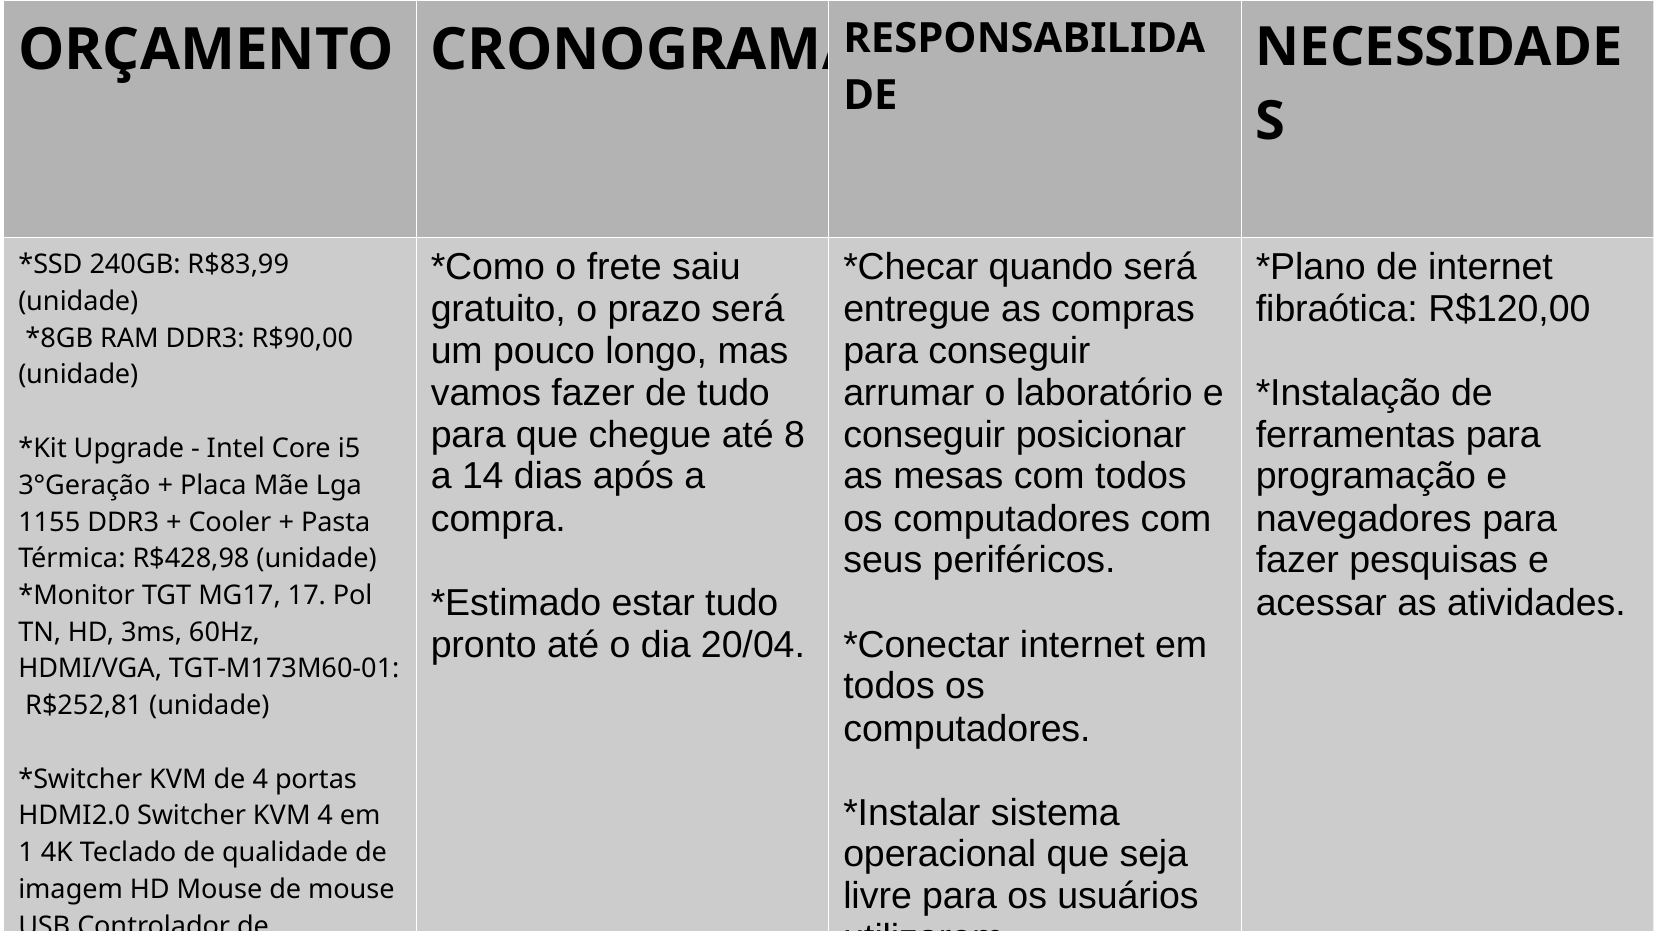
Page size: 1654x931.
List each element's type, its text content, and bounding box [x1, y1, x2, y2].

table_cell *Checar quando será entregue as compras para conseguir arrumar o laboratório e conseguir posicionar as mesas com todos os computadores com seus periféricos. *Conectar internet em todos os computadores. *Instalar sistema operacional que seja livre para os usuários utilizarem. [829, 238, 1241, 931]
table_header NECESSIDADES [1242, 1, 1654, 237]
table_cell *Plano de internet fibraótica: R$120,00 *Instalação de ferramentas para programação e navegadores para fazer pesquisas e acessar as atividades. [1242, 238, 1654, 931]
table_cell *SSD 240GB: R$83,99 (unidade) *8GB RAM DDR3: R$90,00 (unidade) *Kit Upgrade - Intel Core i5 3°Geração + Placa Mãe Lga 1155 DDR3 + Cooler + Pasta Térmica: R$428,98 (unidade) *Monitor TGT MG17, 17. Pol TN, HD, 3ms, 60Hz, HDMI/VGA, TGT-M173M60-01: R$252,81 (unidade) *Switcher KVM de 4 portas HDMI2.0 Switcher KVM 4 em 1 4K Teclado de qualidade de imagem HD Mouse de mouse USB Controlador de sincronização: R$367,99(unidade) *Kit Essential Teclado e Mouse USB2.0: R$52,90 (unidade) *Webcam Gamer Maeve 1080P - AC340 Warrior: R$87,83 (unidade) *Escrivaninha para Escritório, Nova Mobile, B23 – Branco: R$194,31 *Frete Grátis Valor total: R$11.511,62 [4, 238, 416, 931]
table_header RESPONSABILIDADE [829, 1, 1241, 237]
table_cell *Como o frete saiu gratuito, o prazo será um pouco longo, mas vamos fazer de tudo para que chegue até 8 a 14 dias após a compra. *Estimado estar tudo pronto até o dia 20/04. [417, 238, 828, 931]
table_header ORÇAMENTO [4, 1, 416, 237]
table_header CRONOGRAMA [417, 1, 828, 237]
